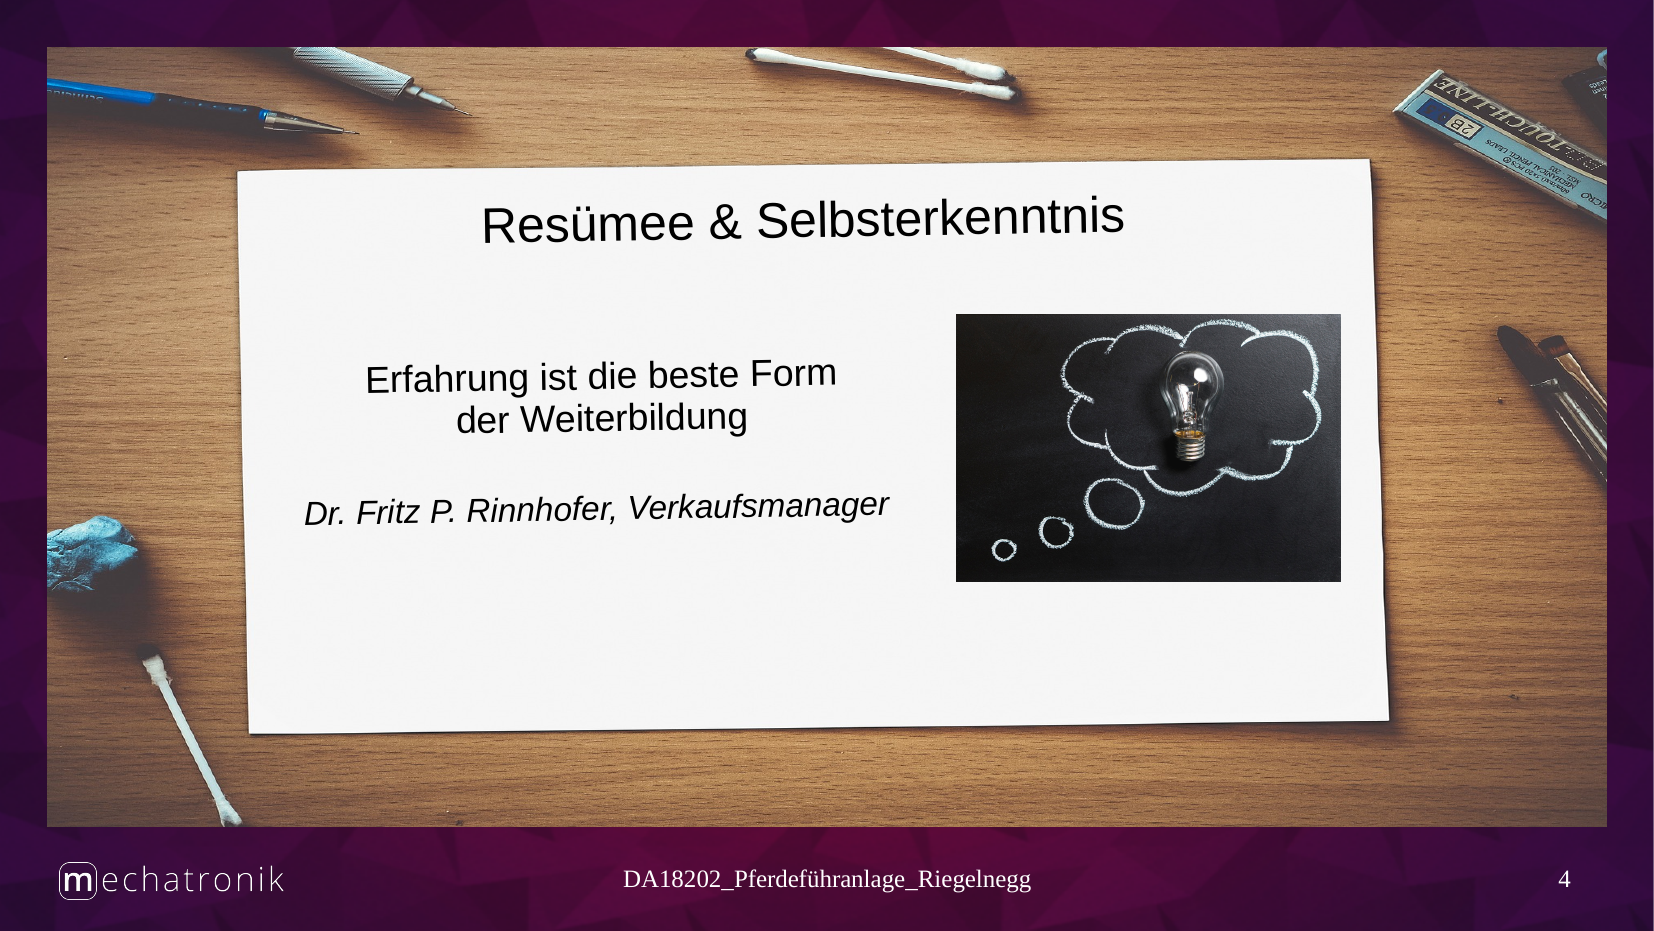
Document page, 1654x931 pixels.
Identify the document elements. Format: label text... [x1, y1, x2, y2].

text_box Resümee & Selbsterkenntnis [235, 175, 1371, 266]
picture [0, 0, 1654, 931]
text_box Erfahrung ist die beste Form der Weiterbildung [246, 341, 959, 532]
text_box Dr. Fritz P. Rinnhofer, Verkaufsmanager [235, 489, 958, 542]
